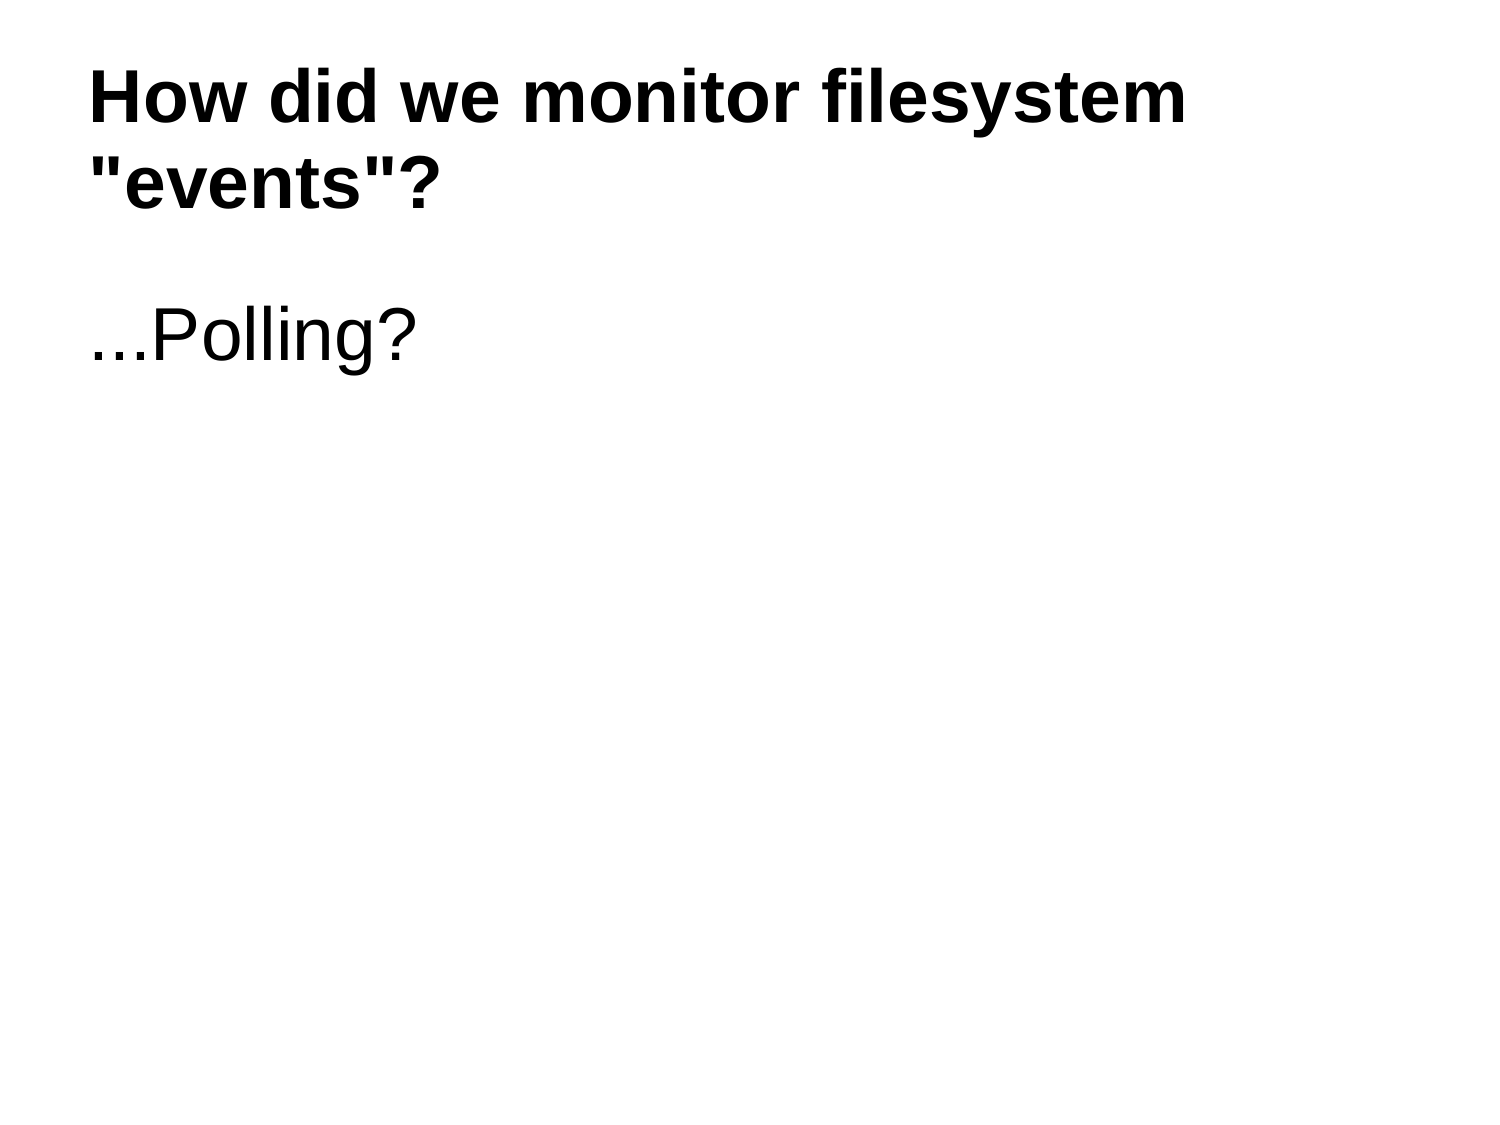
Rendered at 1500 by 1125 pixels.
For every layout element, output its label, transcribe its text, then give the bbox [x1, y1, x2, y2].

text_box How did we monitor filesystem "events"? ...Polling? [86, 51, 1191, 376]
